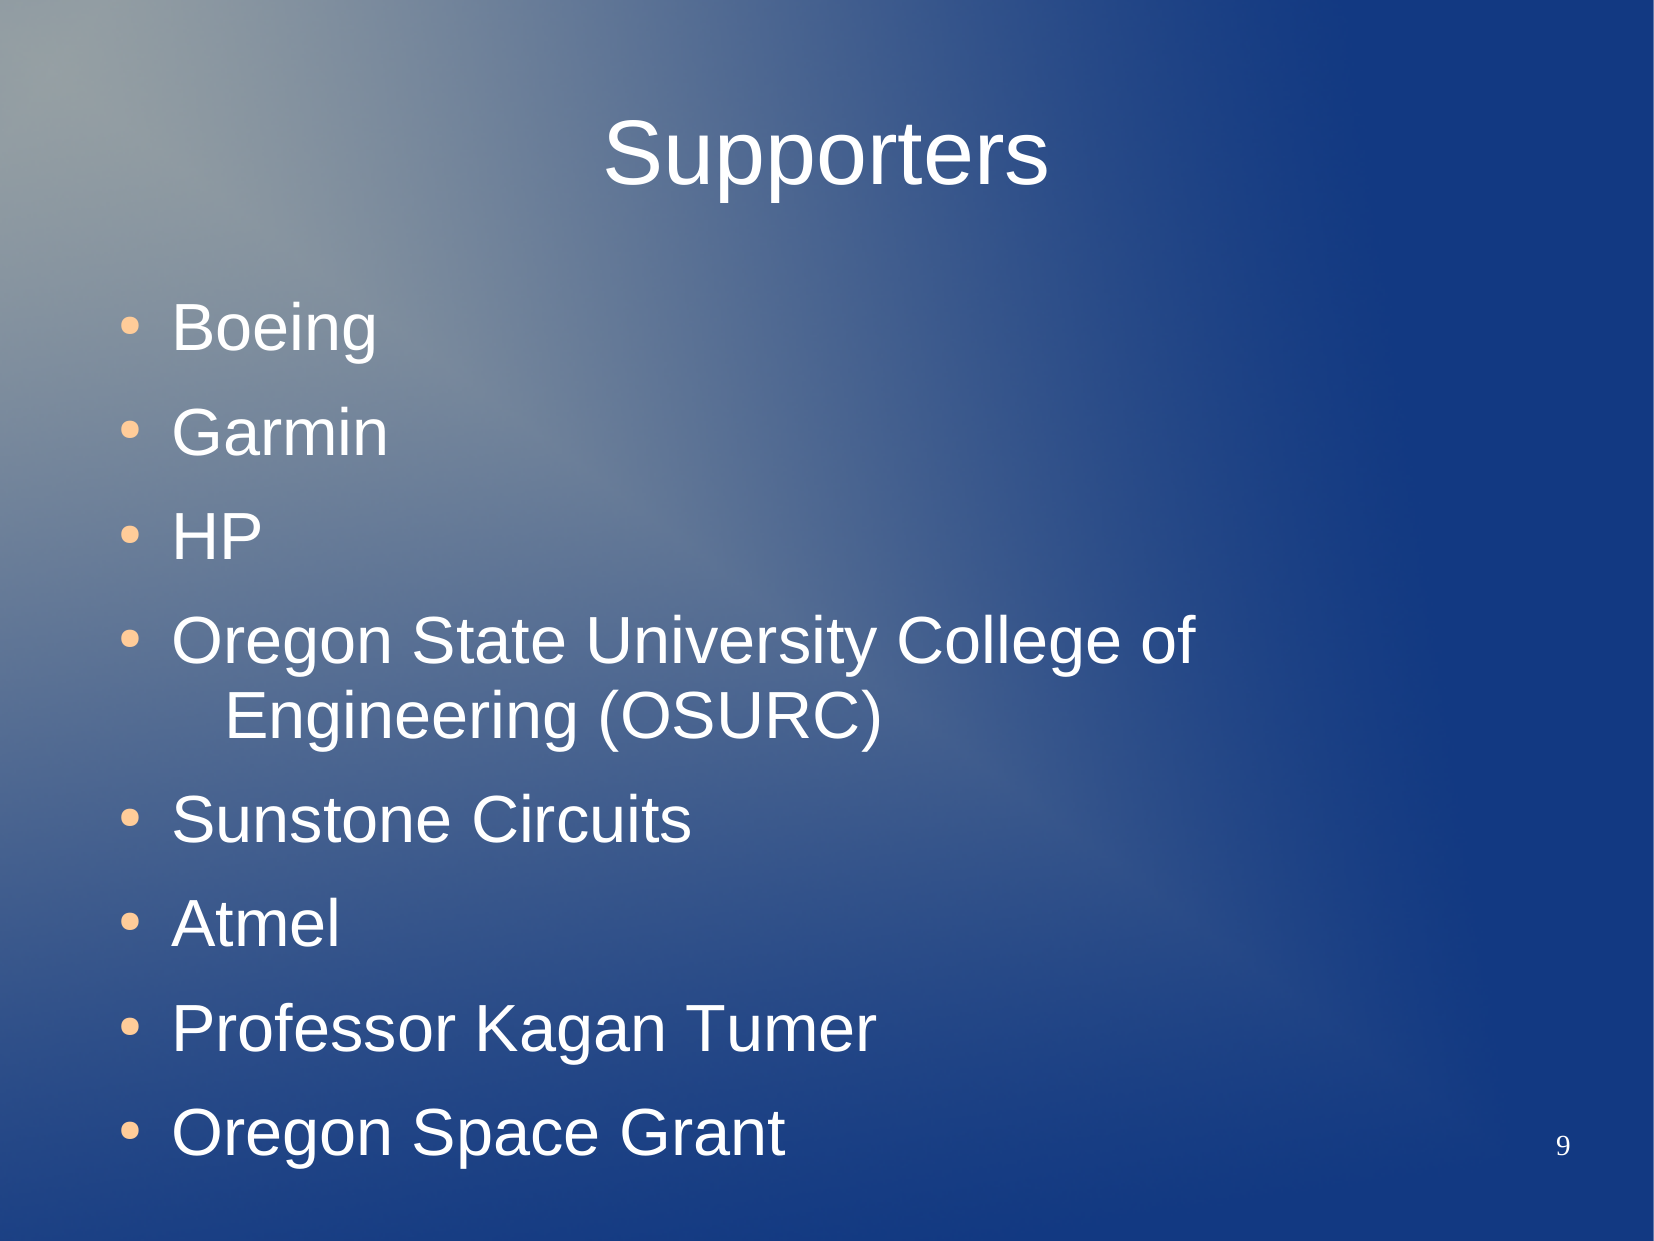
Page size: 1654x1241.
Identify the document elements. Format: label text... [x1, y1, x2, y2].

picture [0, 0, 1654, 1241]
chart [49, 269, 1538, 1088]
title Supporters [82, 49, 1571, 257]
list Boeing Garmin HP Oregon State University College of Engineering (OSURC) Sunstone Circuits Atmel Professor Kagan Tumer Oregon Space Grant [82, 290, 1571, 1170]
